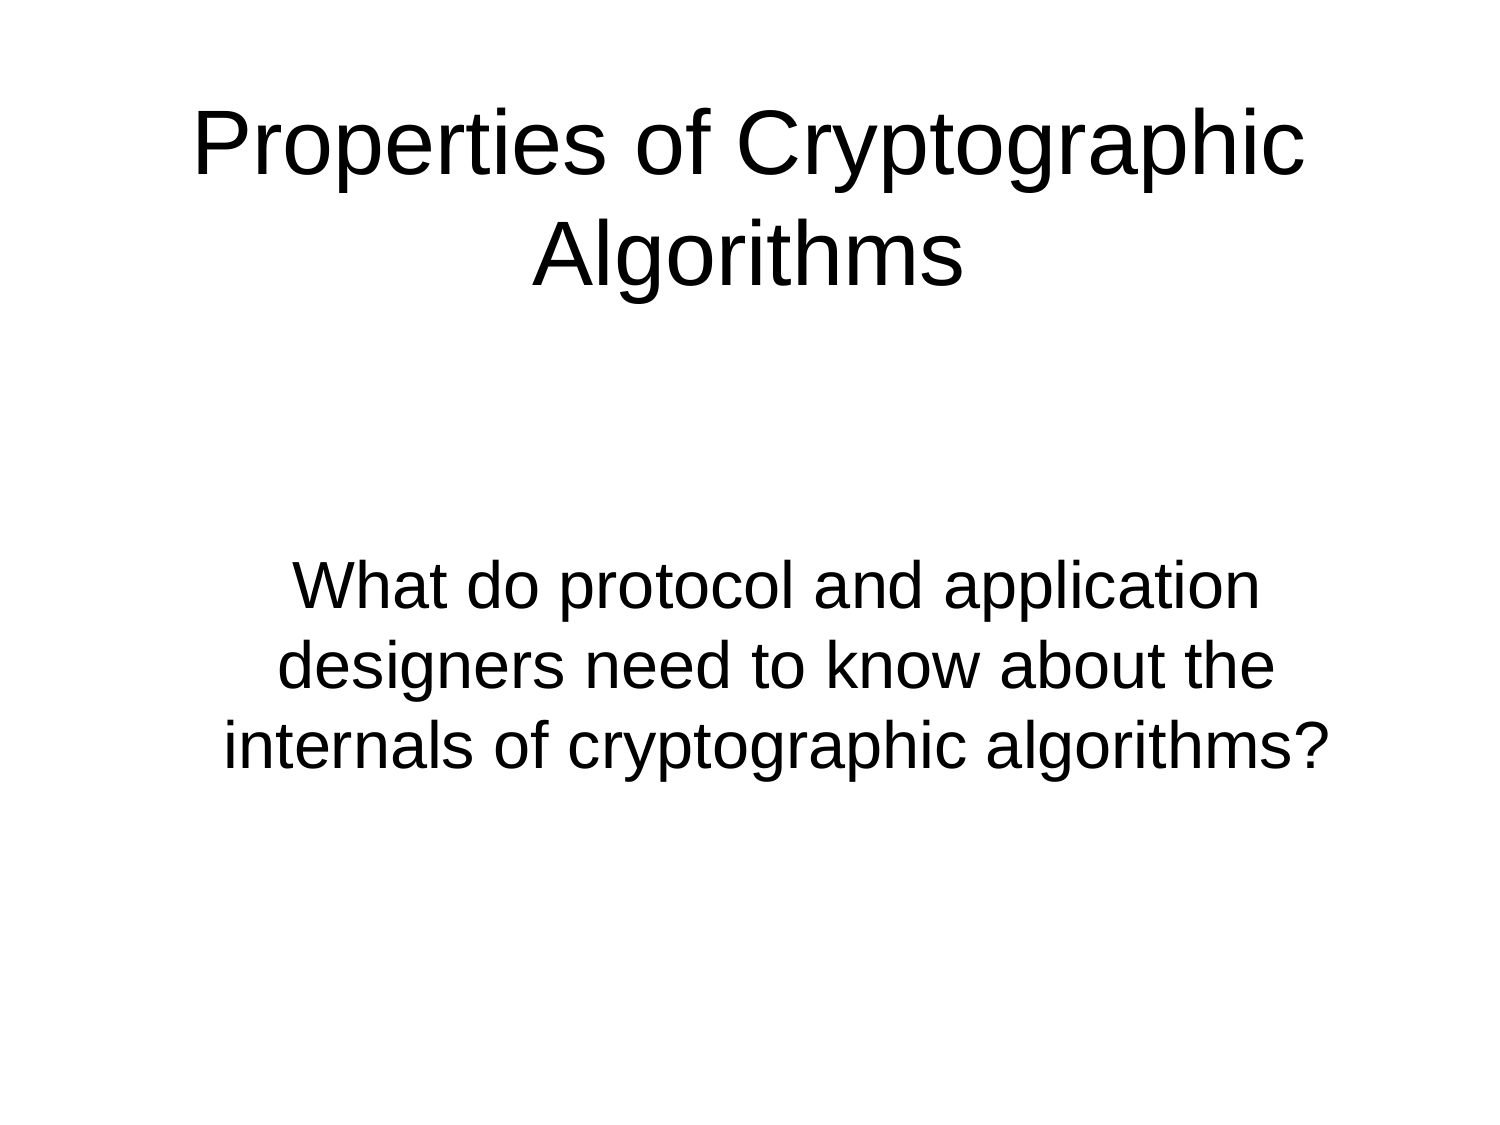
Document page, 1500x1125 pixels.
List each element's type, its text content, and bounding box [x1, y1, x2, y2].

title Properties of Cryptographic Algorithms [112, 83, 1387, 304]
subtitle What do protocol and application designers need to know about the internals of cryptographic algorithms? [112, 332, 1387, 992]
